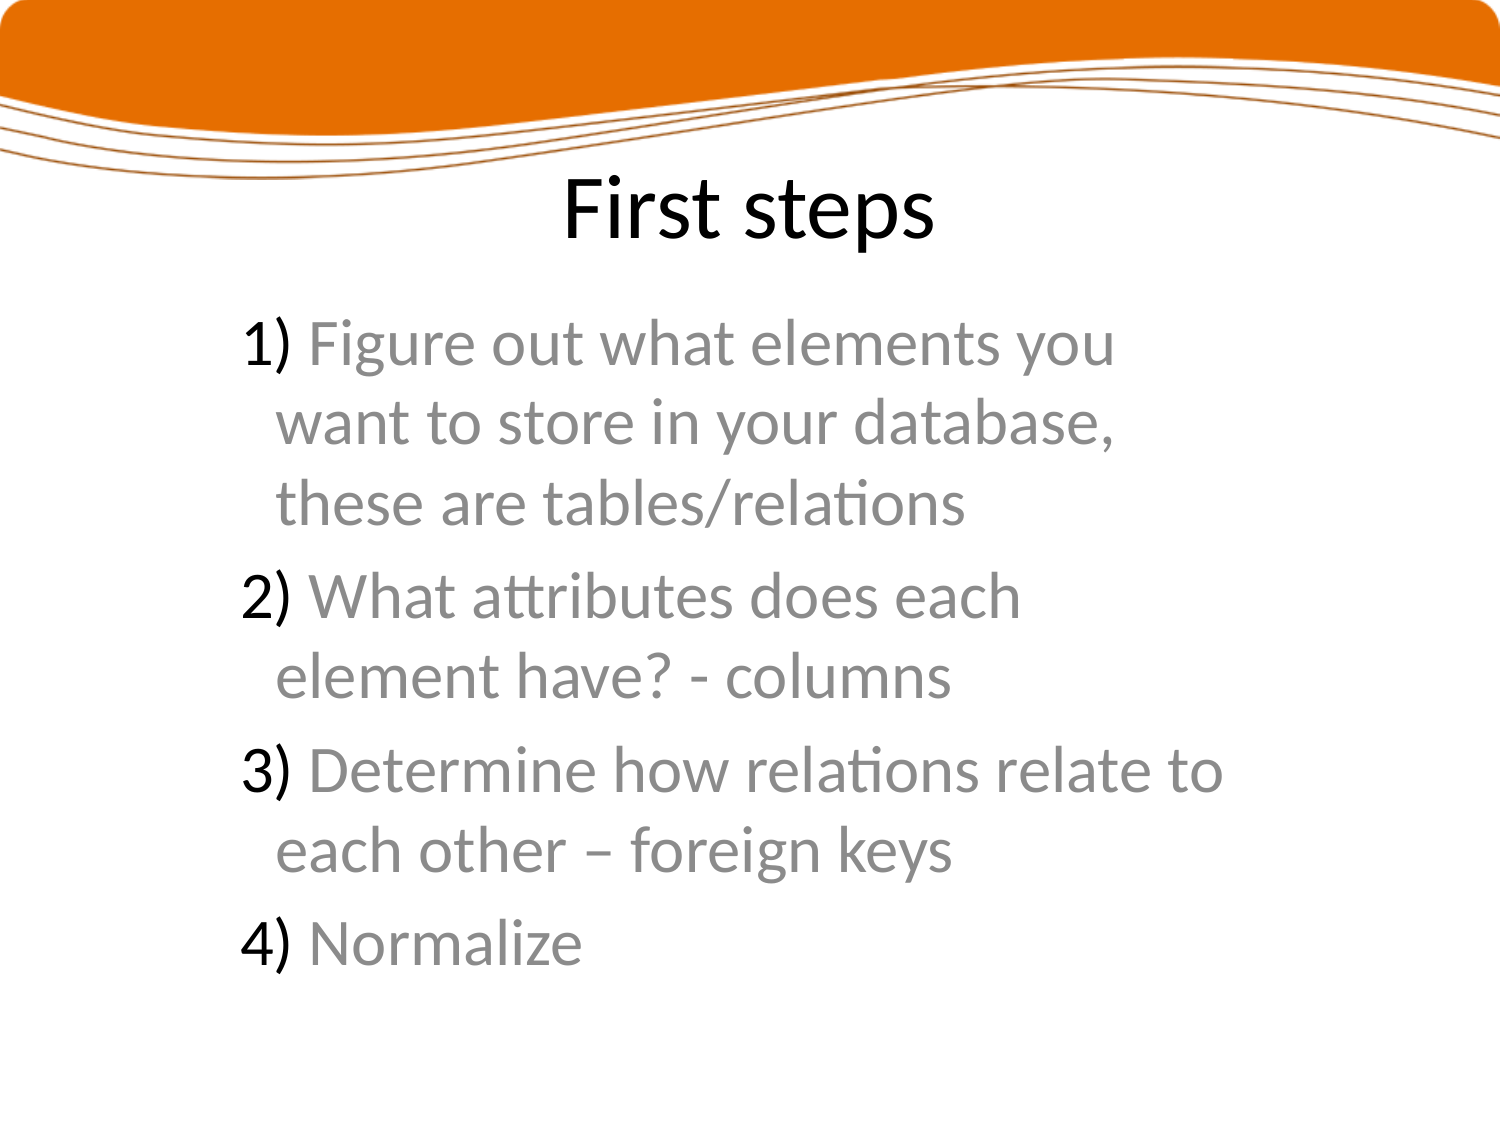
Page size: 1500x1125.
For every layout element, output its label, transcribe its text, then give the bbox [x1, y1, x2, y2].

title First steps [75, 125, 1425, 279]
subtitle Figure out what elements you want to store in your database, these are tables/relations What attributes does each element have? - columns Determine how relations relate to each other – foreign keys Normalize [225, 290, 1275, 988]
picture [0, 0, 1500, 180]
